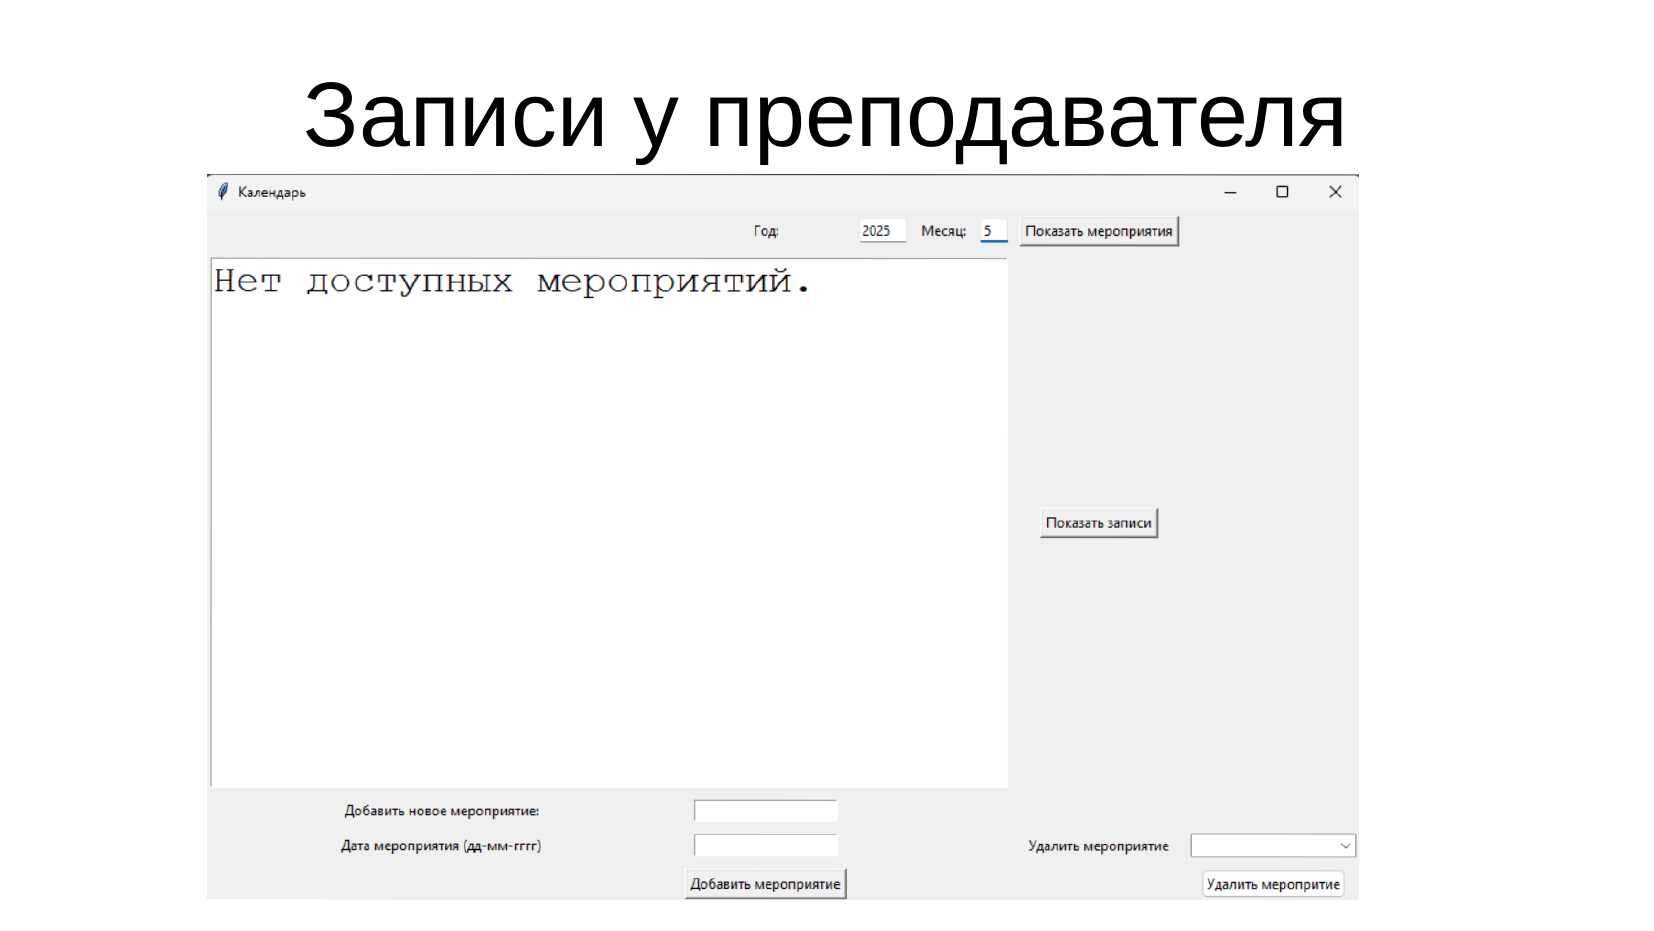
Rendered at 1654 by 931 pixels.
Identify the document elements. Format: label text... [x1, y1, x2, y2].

picture [206, 174, 1359, 900]
title Записи у преподавателя [82, 37, 1571, 193]
